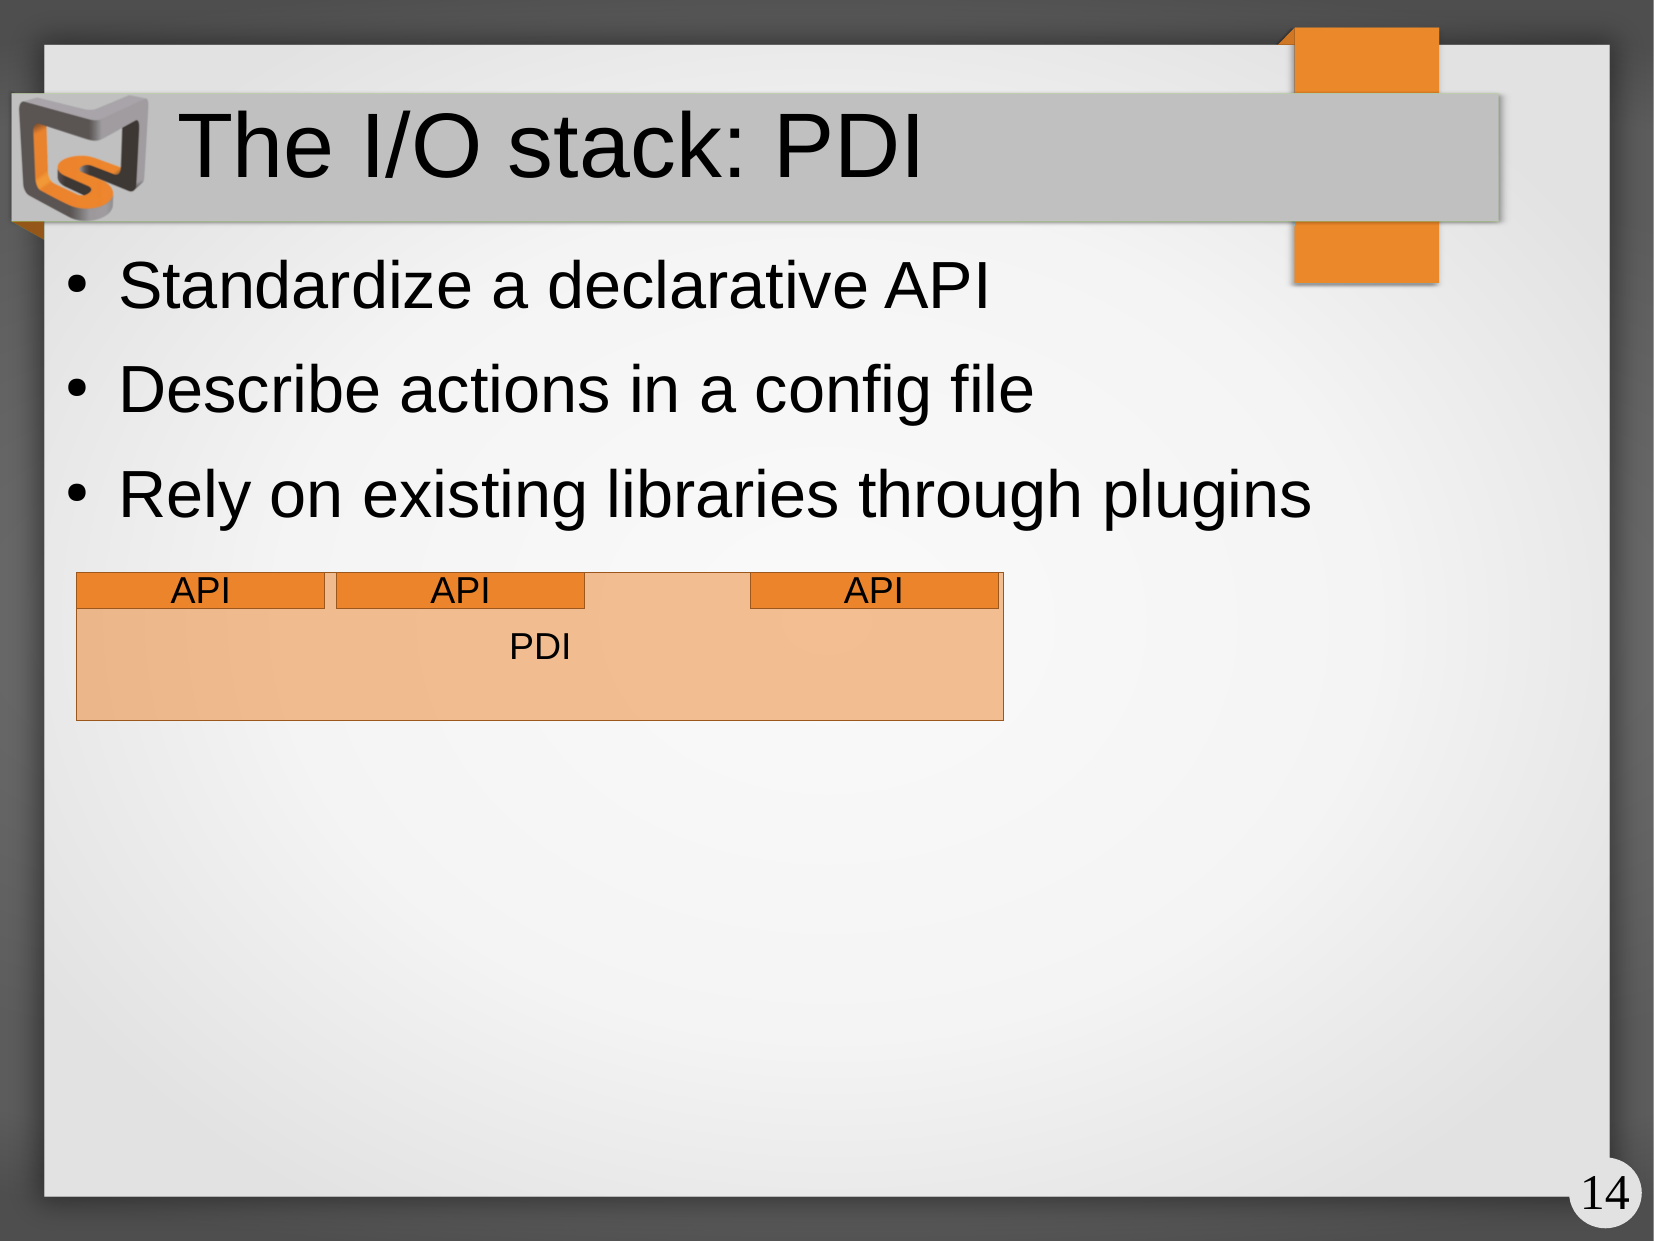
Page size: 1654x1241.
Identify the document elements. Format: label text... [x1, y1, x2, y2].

text_box API [750, 579, 999, 609]
list Standardize a declarative API Describe actions in a config file Rely on existing libraries through plugins [47, 248, 1607, 579]
text_box API [202, 580, 214, 590]
text_box PDI [76, 579, 1004, 721]
text_box API [851, 580, 860, 593]
text_box API [438, 580, 447, 593]
text_box API [178, 580, 187, 593]
text_box API [76, 579, 325, 609]
title The I/O stack: PDI [177, 94, 1477, 213]
picture [0, 0, 1654, 1241]
text_box API [336, 579, 585, 609]
text_box API [875, 580, 887, 590]
text_box API [462, 580, 474, 590]
